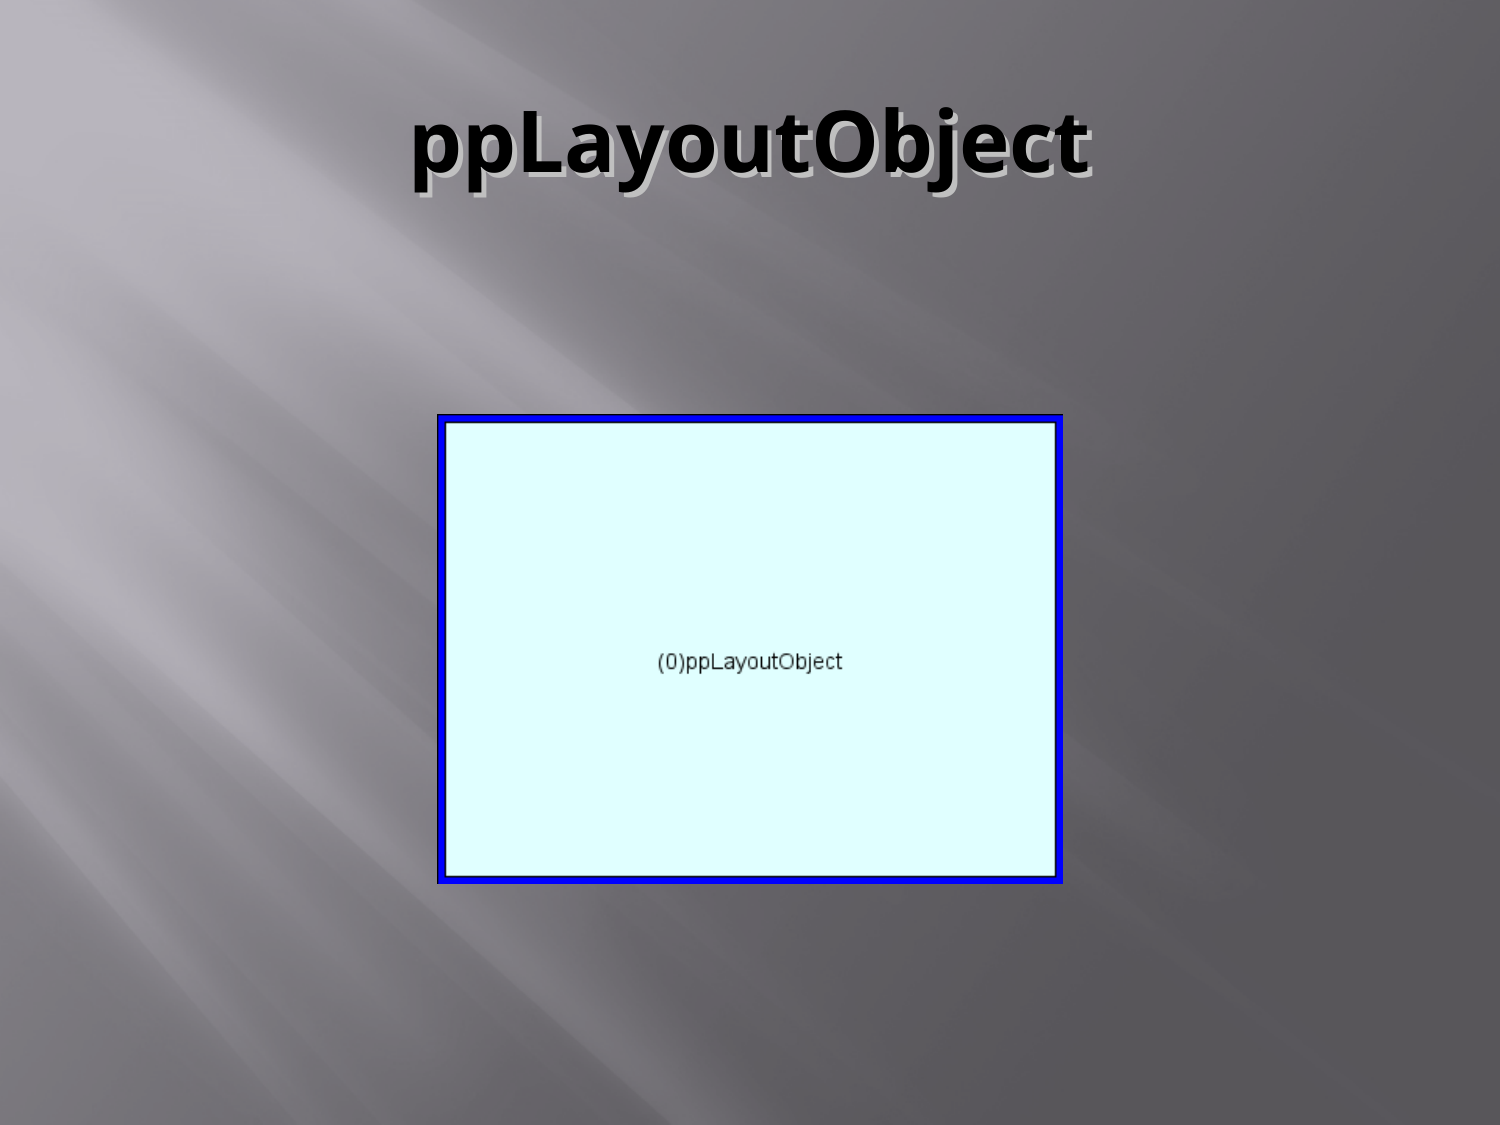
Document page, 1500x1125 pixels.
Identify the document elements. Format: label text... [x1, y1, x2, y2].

title ppLayoutObject [75, 45, 1426, 233]
picture [437, 414, 1063, 884]
